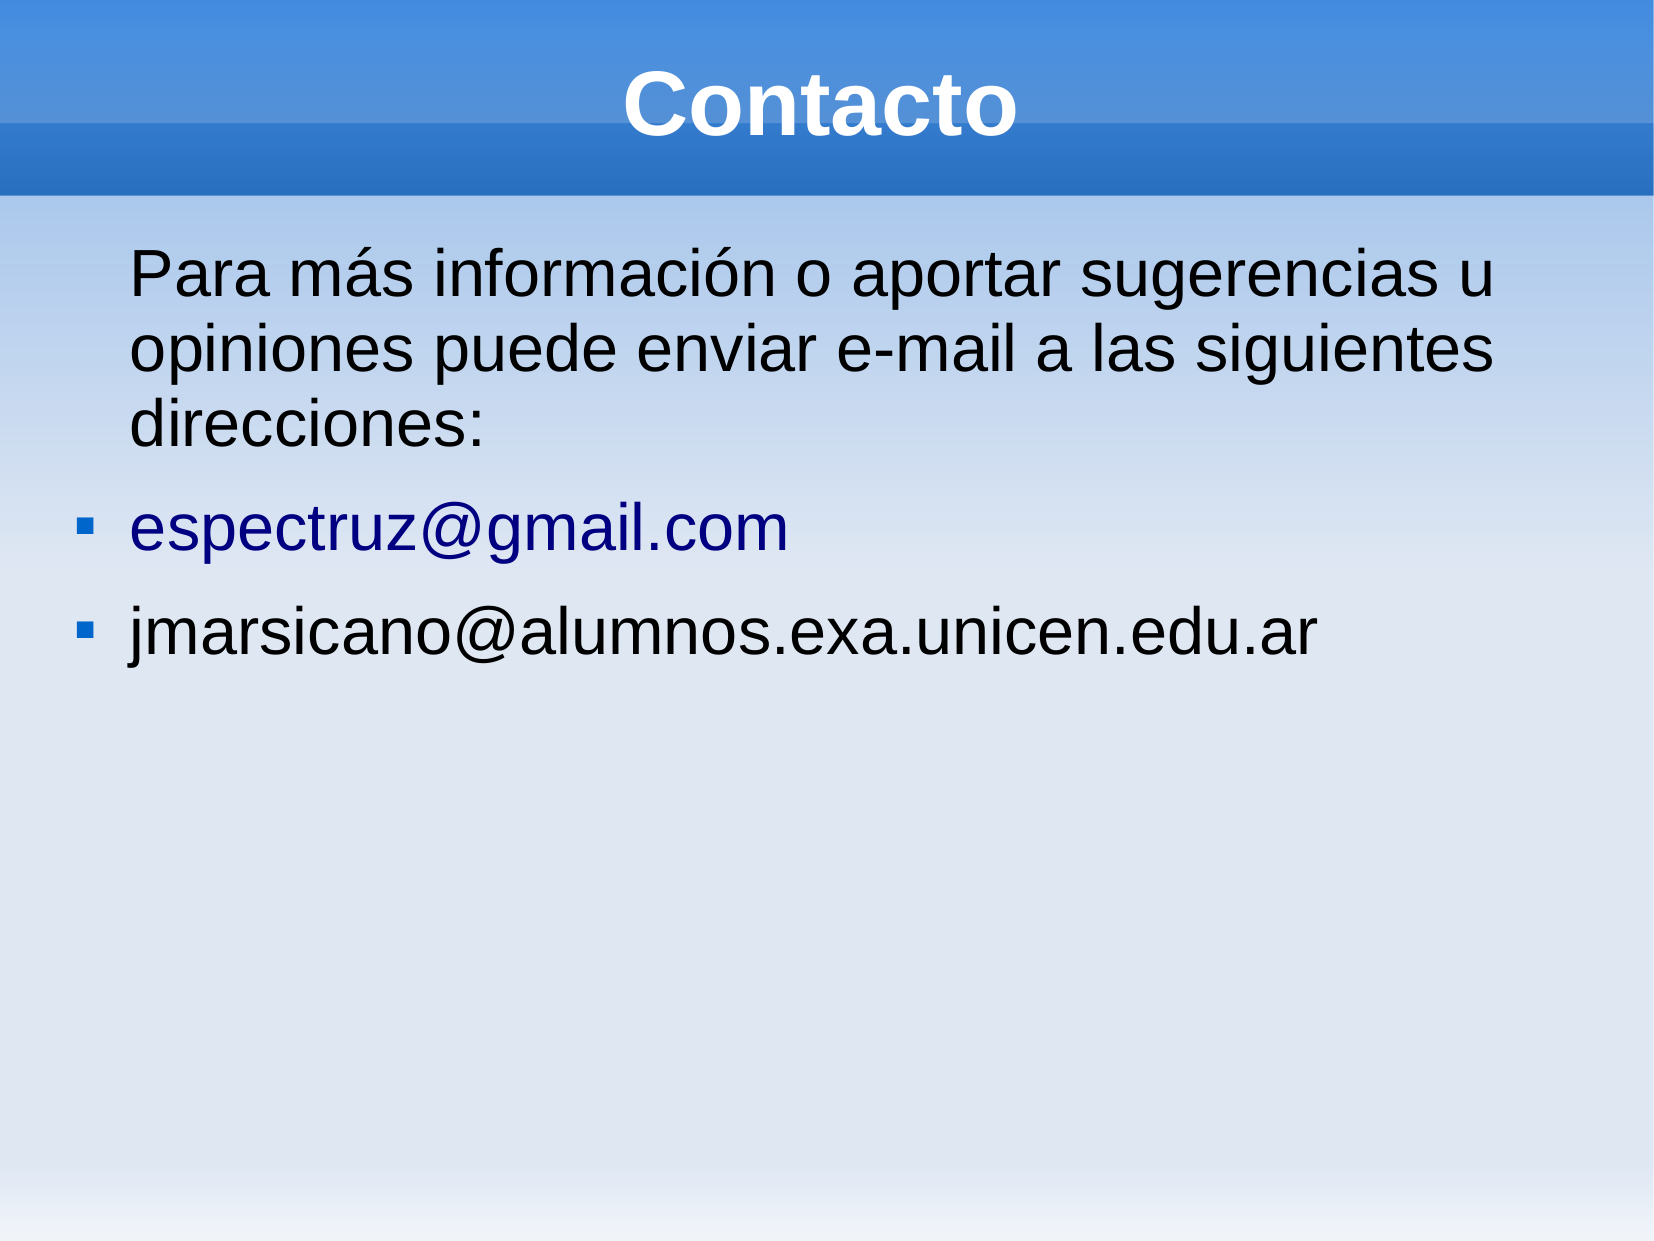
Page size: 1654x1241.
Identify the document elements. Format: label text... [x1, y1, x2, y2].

title Contacto [76, 7, 1565, 200]
picture [0, 0, 1654, 1241]
list Para más información o aportar sugerencias u opiniones puede enviar e-mail a las siguientes direcciones: espectruz@gmail.com jmarsicano@alumnos.exa.unicen.edu.ar [59, 236, 1548, 1040]
